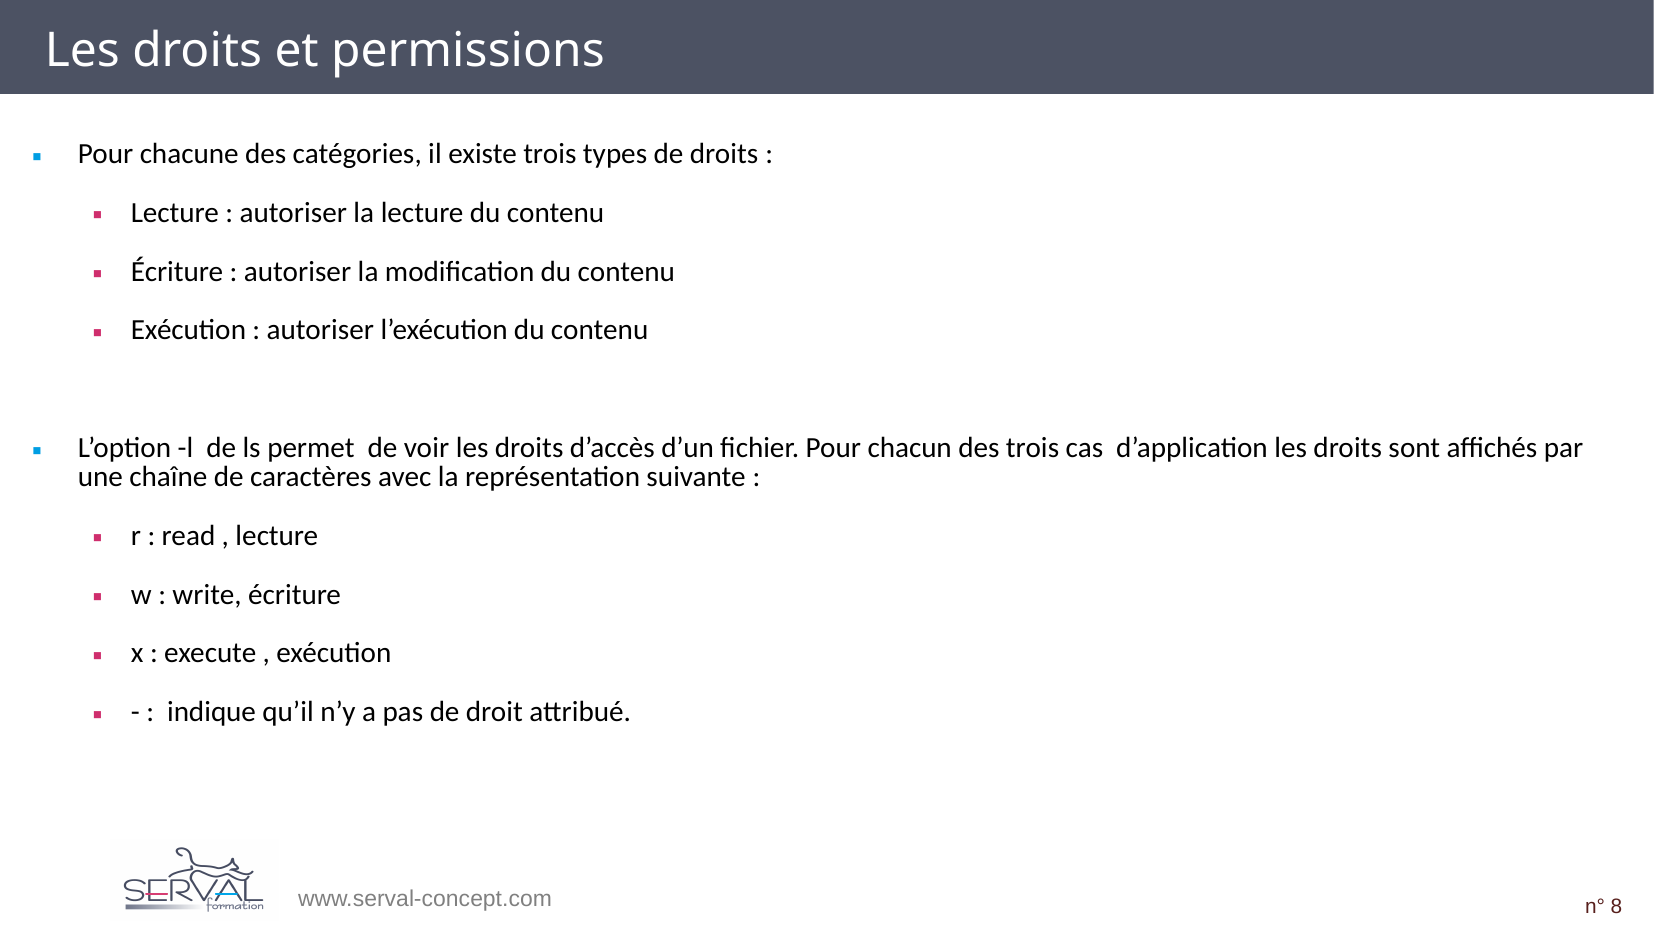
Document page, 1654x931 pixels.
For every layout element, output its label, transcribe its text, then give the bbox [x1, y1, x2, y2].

picture [110, 839, 279, 921]
list Pour chacune des catégories, il existe trois types de droits : Lecture : autoriser la lecture du contenu Écriture : autoriser la modification du contenu Exécution : autoriser l’exécution du contenu L’option -l de ls permet de voir les droits d’accès d’un fichier. Pour chacun des trois cas d’application les droits sont affichés par une chaîne de caractères avec la représentation suivante : r : read , lecture w : write, écriture x : execute , exécution - : indique qu’il n’y a pas de droit attribué. [32, 141, 1635, 796]
title Les droits et permissions [32, 0, 1635, 94]
